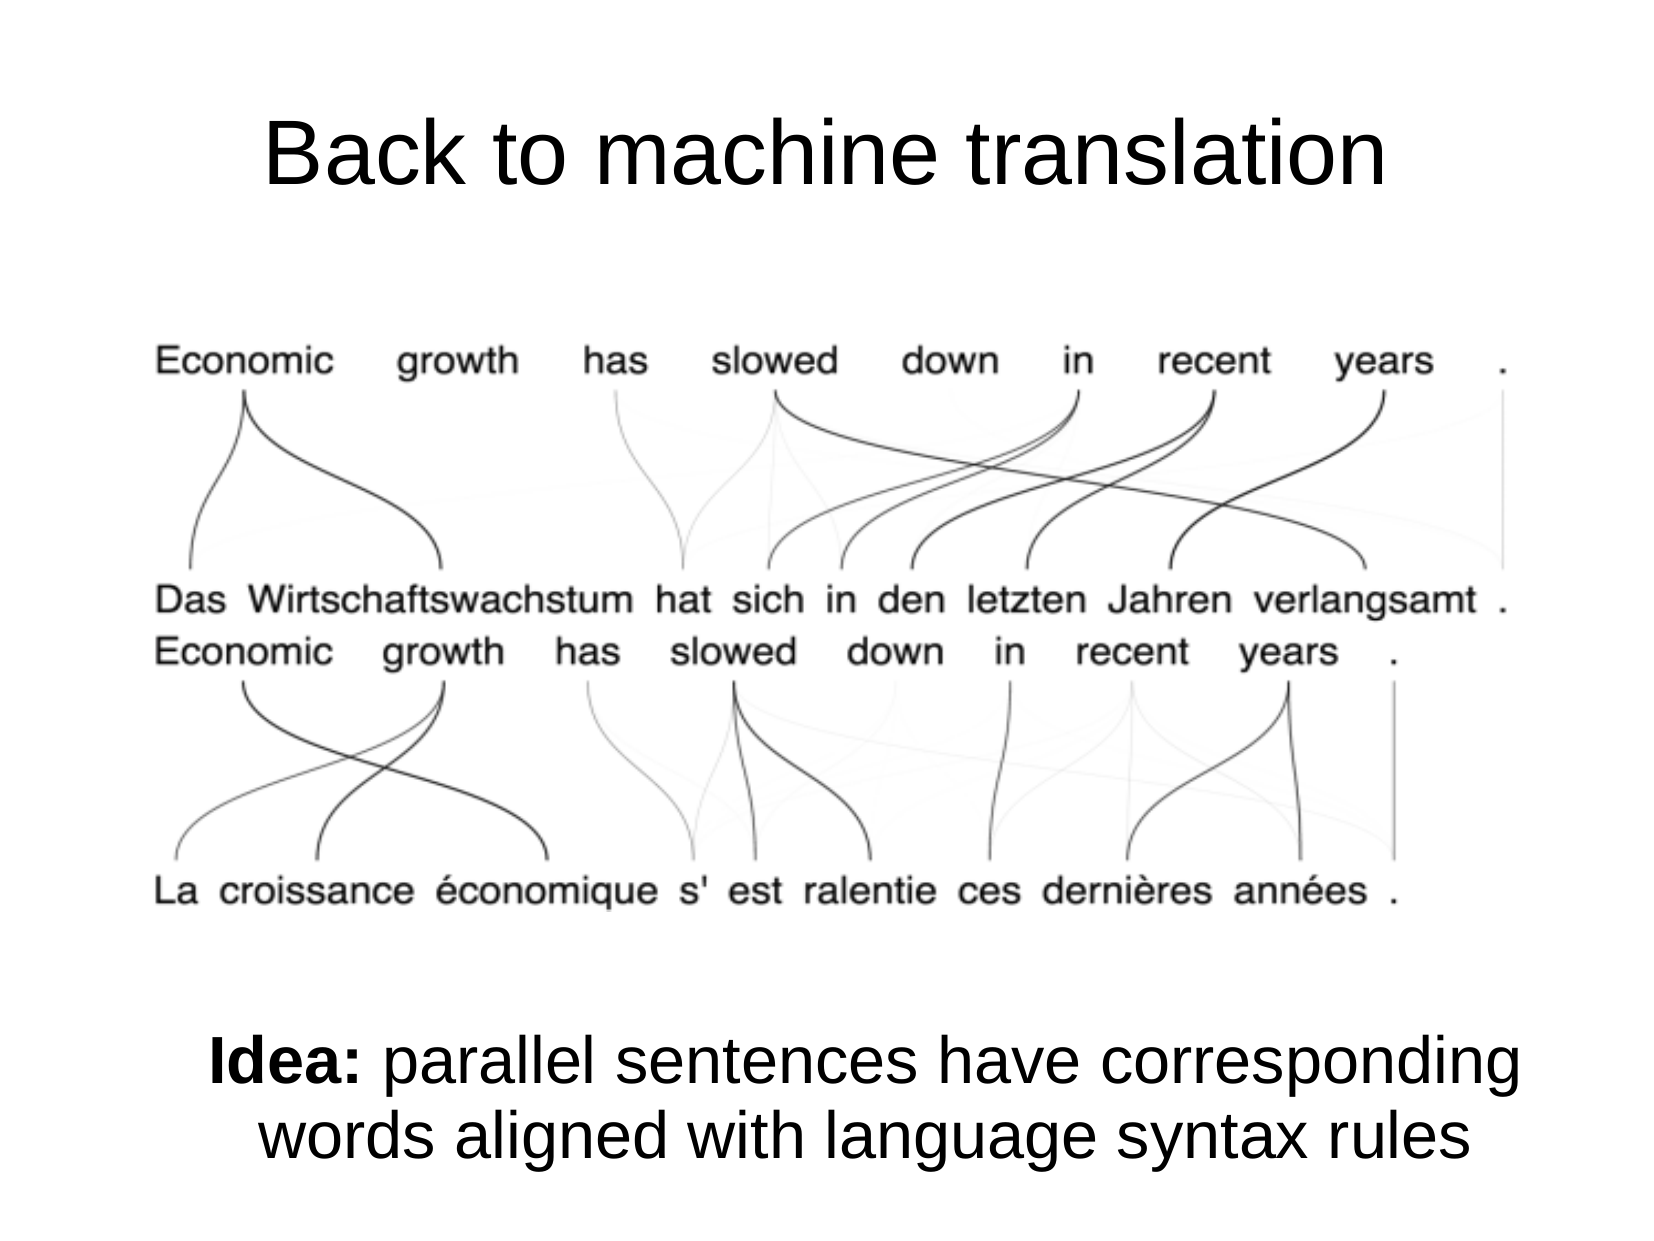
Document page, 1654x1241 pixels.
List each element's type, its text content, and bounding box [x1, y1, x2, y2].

title Back to machine translation [82, 49, 1571, 257]
picture [141, 330, 1520, 912]
text_box Idea: parallel sentences have corresponding words aligned with language syntax rules [117, 1023, 1615, 1174]
